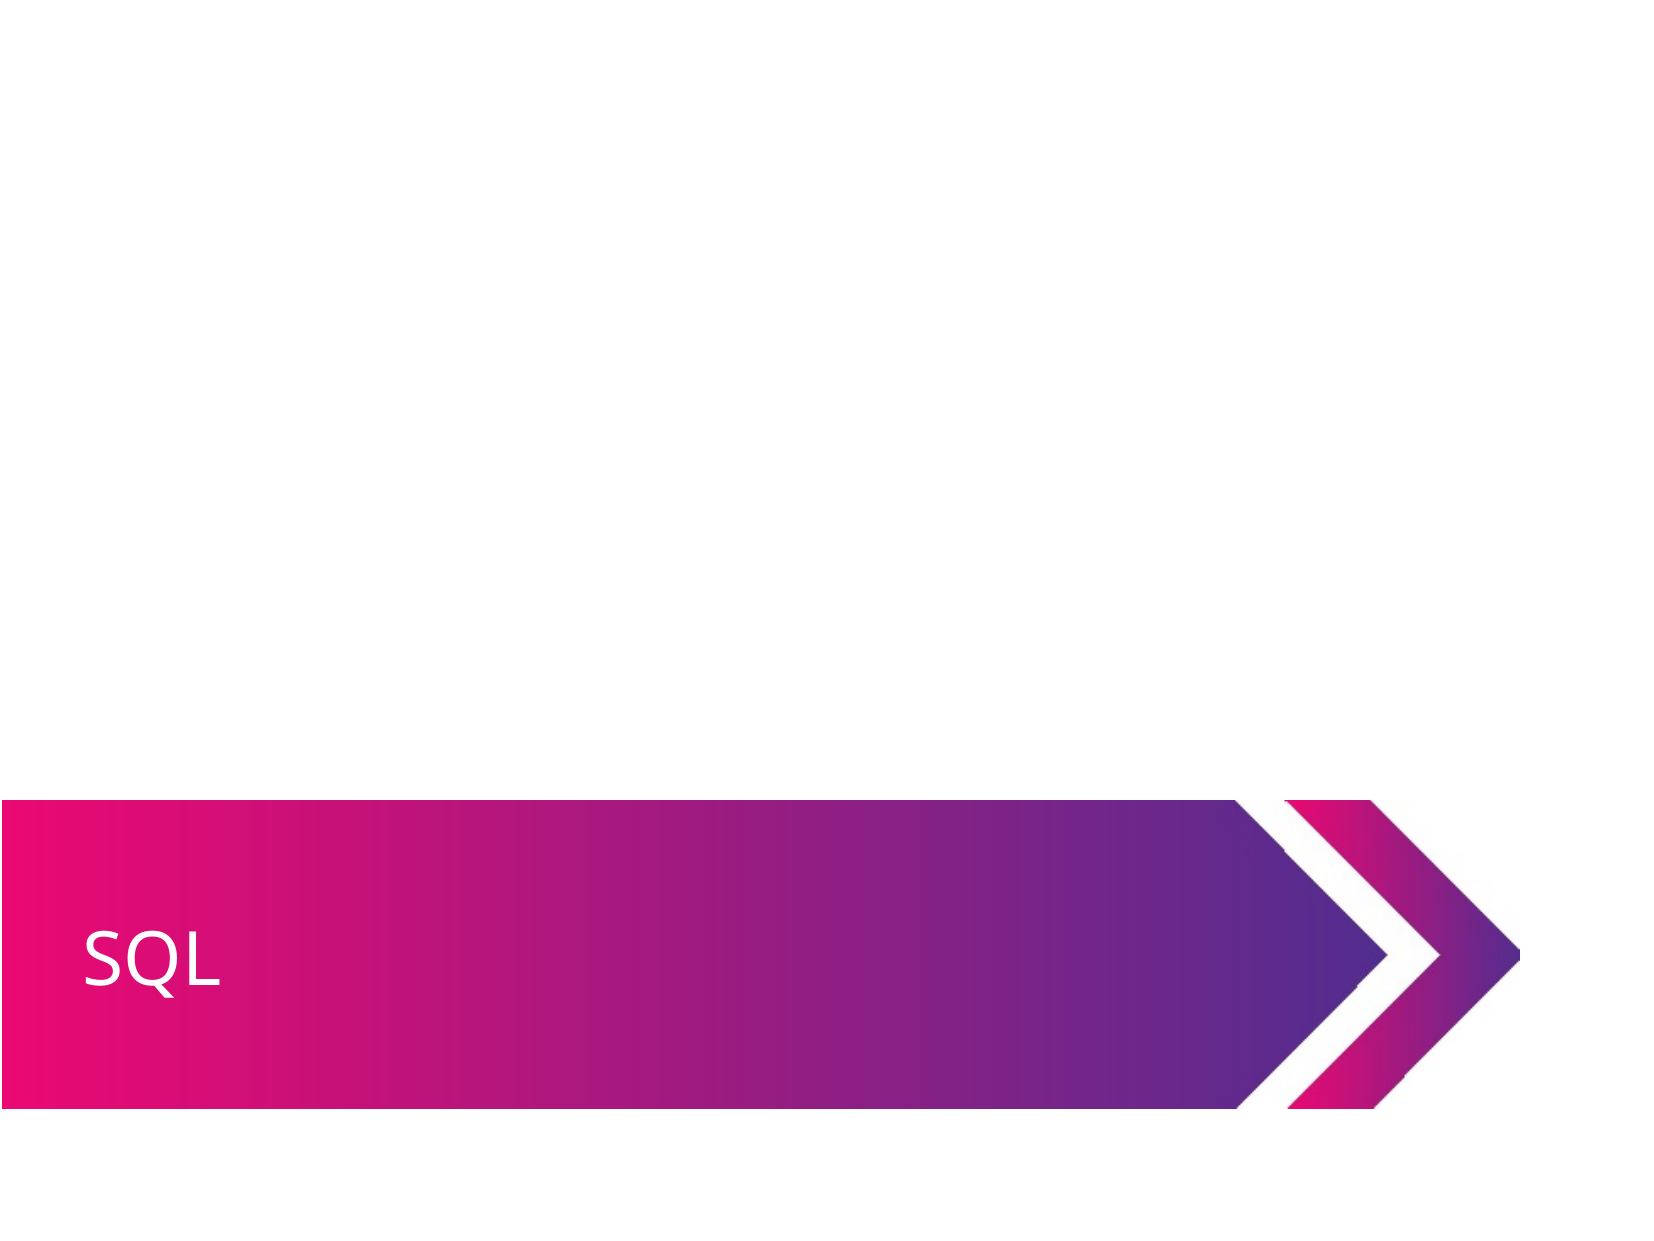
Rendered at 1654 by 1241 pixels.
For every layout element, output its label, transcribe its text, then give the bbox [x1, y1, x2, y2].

title SQL [82, 852, 1396, 1060]
picture [2, 800, 1520, 1109]
